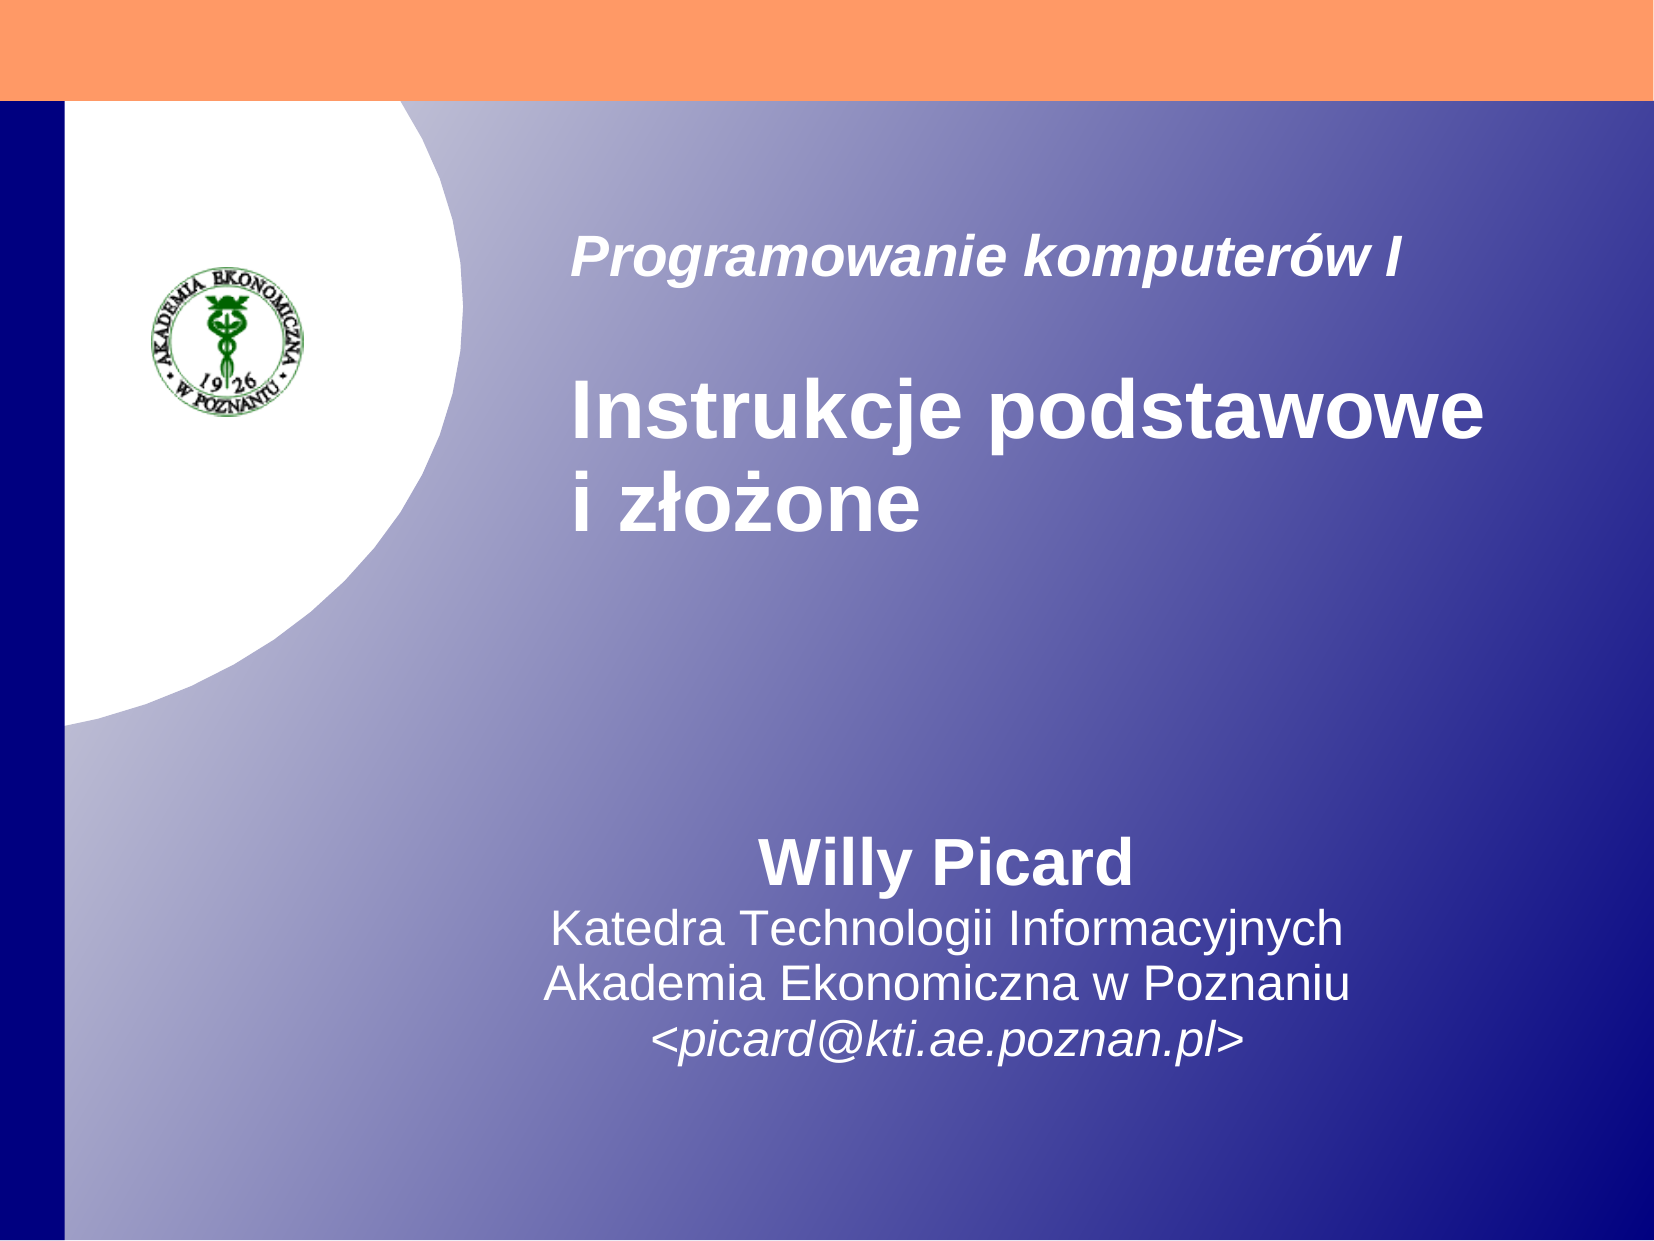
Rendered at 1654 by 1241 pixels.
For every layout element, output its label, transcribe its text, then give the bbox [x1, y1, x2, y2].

picture [151, 267, 304, 417]
title Programowanie komputerów I Instrukcje podstawowe i złożone [570, 223, 1546, 646]
